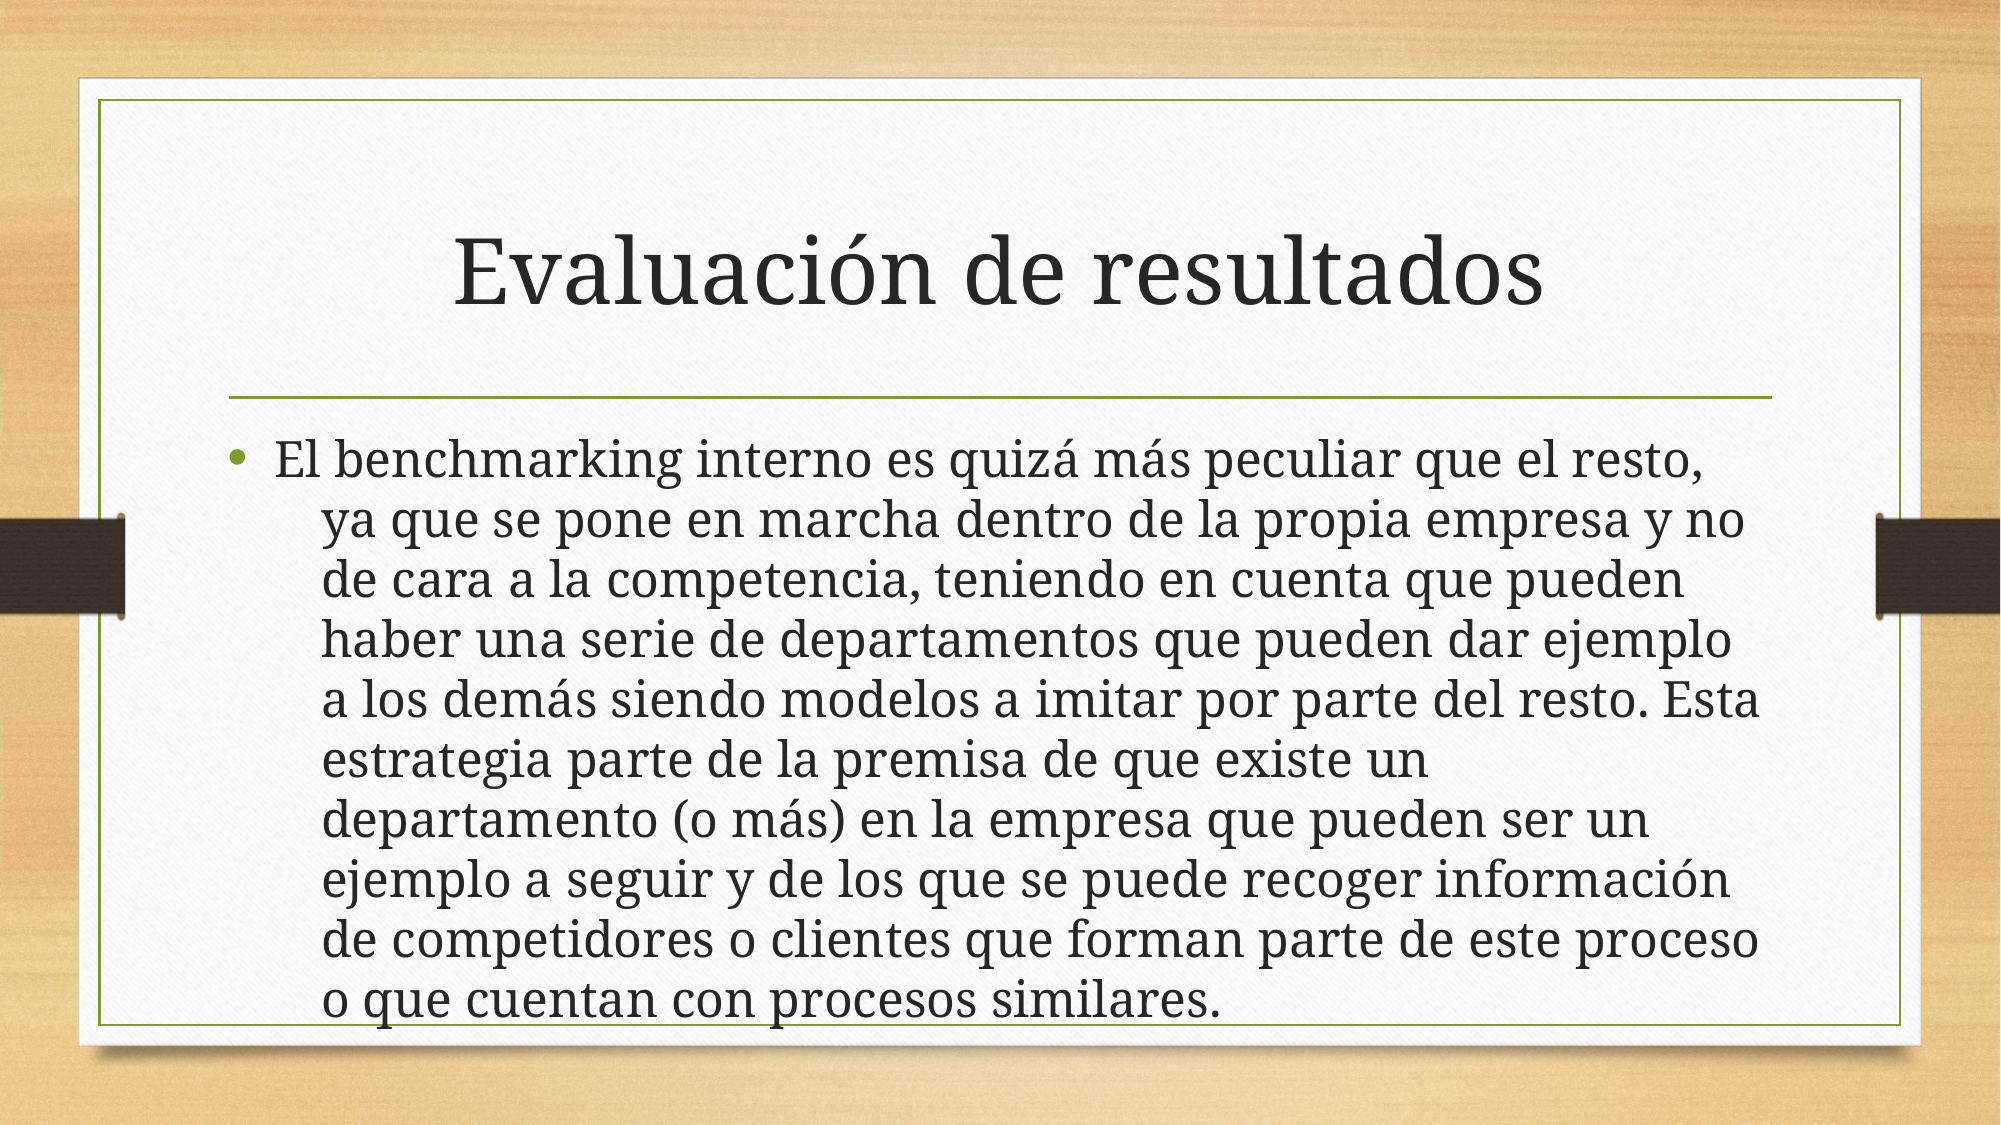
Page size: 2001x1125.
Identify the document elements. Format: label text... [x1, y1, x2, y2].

list El benchmarking interno es quizá más peculiar que el resto, ya que se pone en marcha dentro de la propia empresa y no de cara a la competencia, teniendo en cuenta que pueden haber una serie de departamentos que pueden dar ejemplo a los demás siendo modelos a imitar por parte del resto. Esta estrategia parte de la premisa de que existe un departamento (o más) en la empresa que pueden ser un ejemplo a seguir y de los que se puede recoger información de competidores o clientes que forman parte de este proceso o que cuentan con procesos similares. [212, 419, 1788, 964]
picture [0, 0, 2001, 1125]
title Evaluación de resultados [212, 161, 1788, 376]
